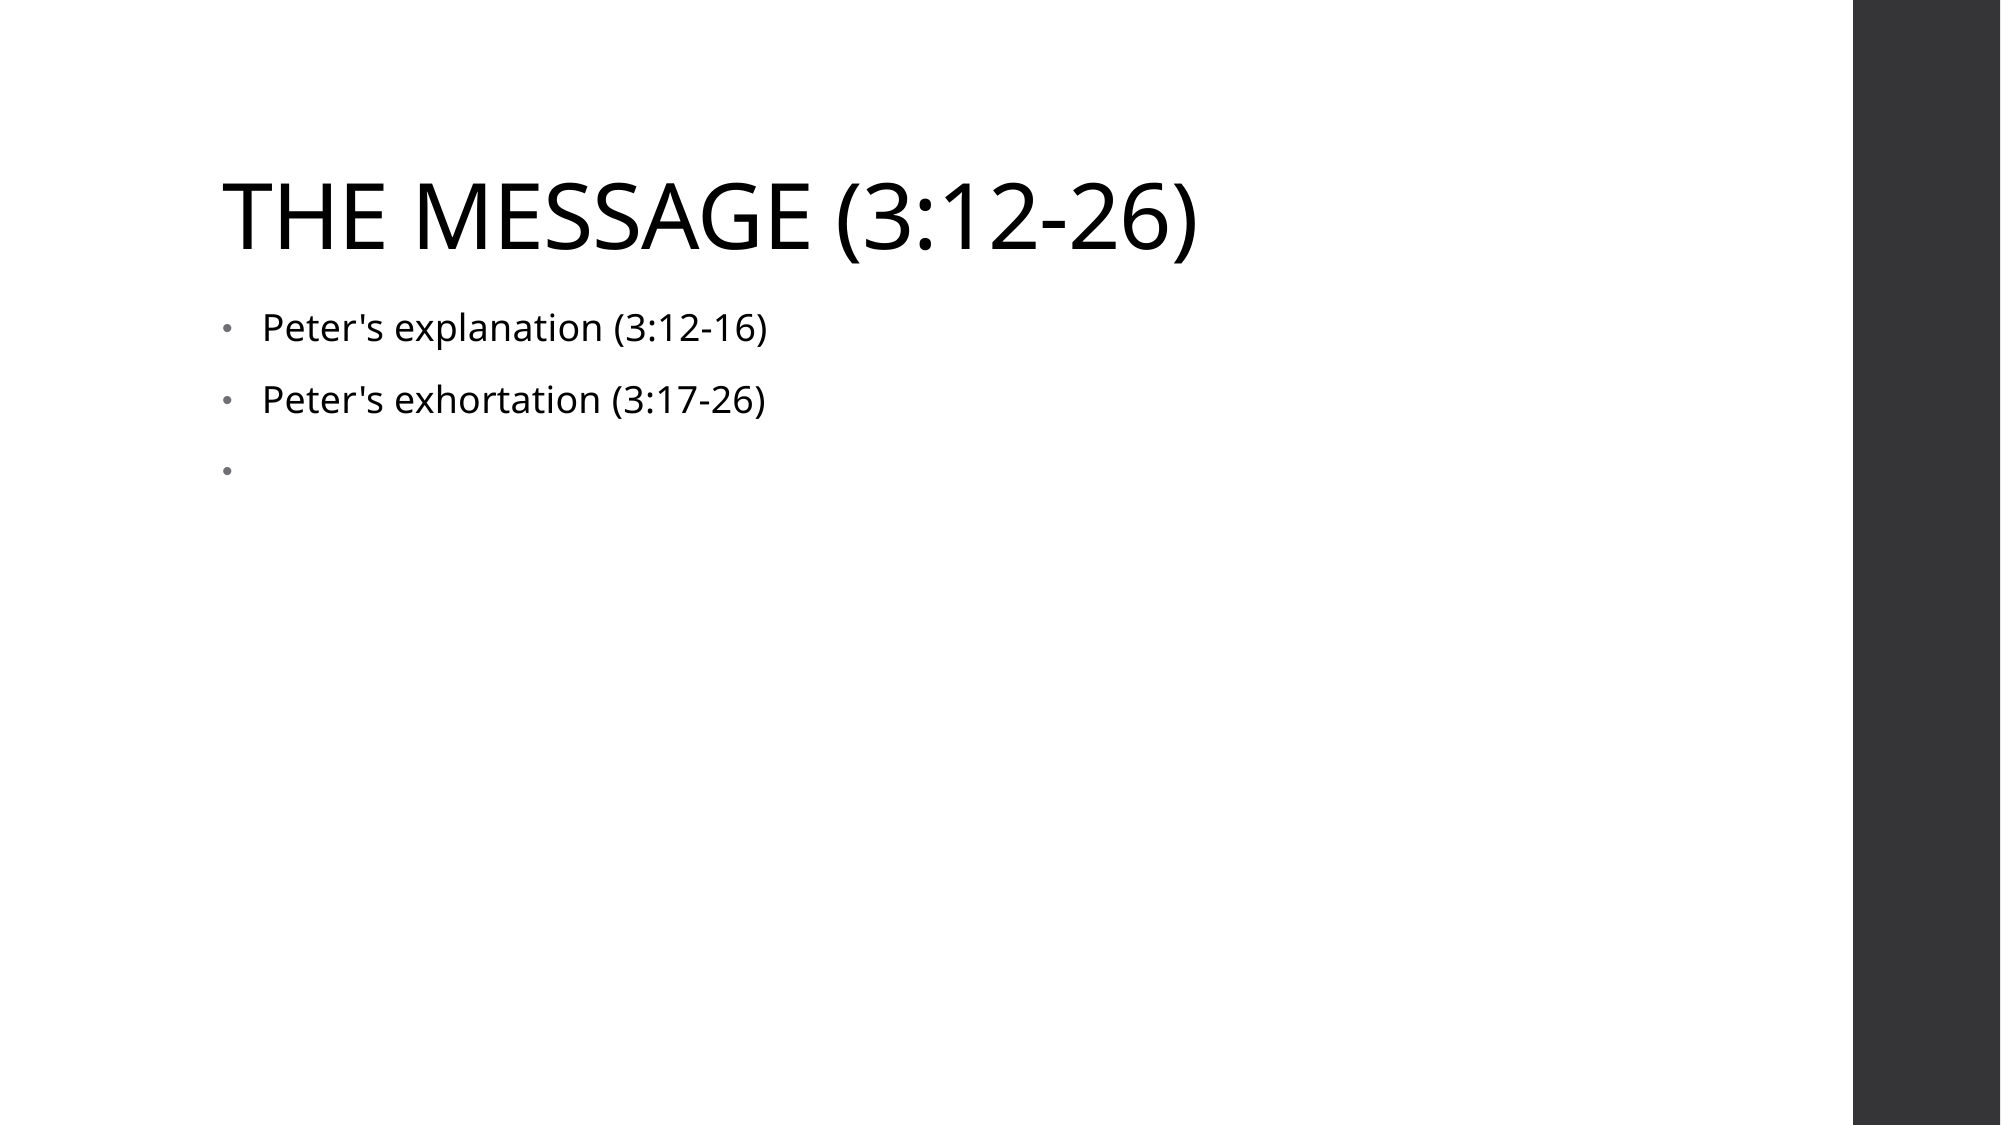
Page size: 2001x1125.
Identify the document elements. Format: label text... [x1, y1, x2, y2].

list Peter's explanation (3:12-16) Peter's exhortation (3:17-26) [206, 299, 1617, 1014]
title THE MESSAGE (3:12-26) [206, 60, 1797, 278]
